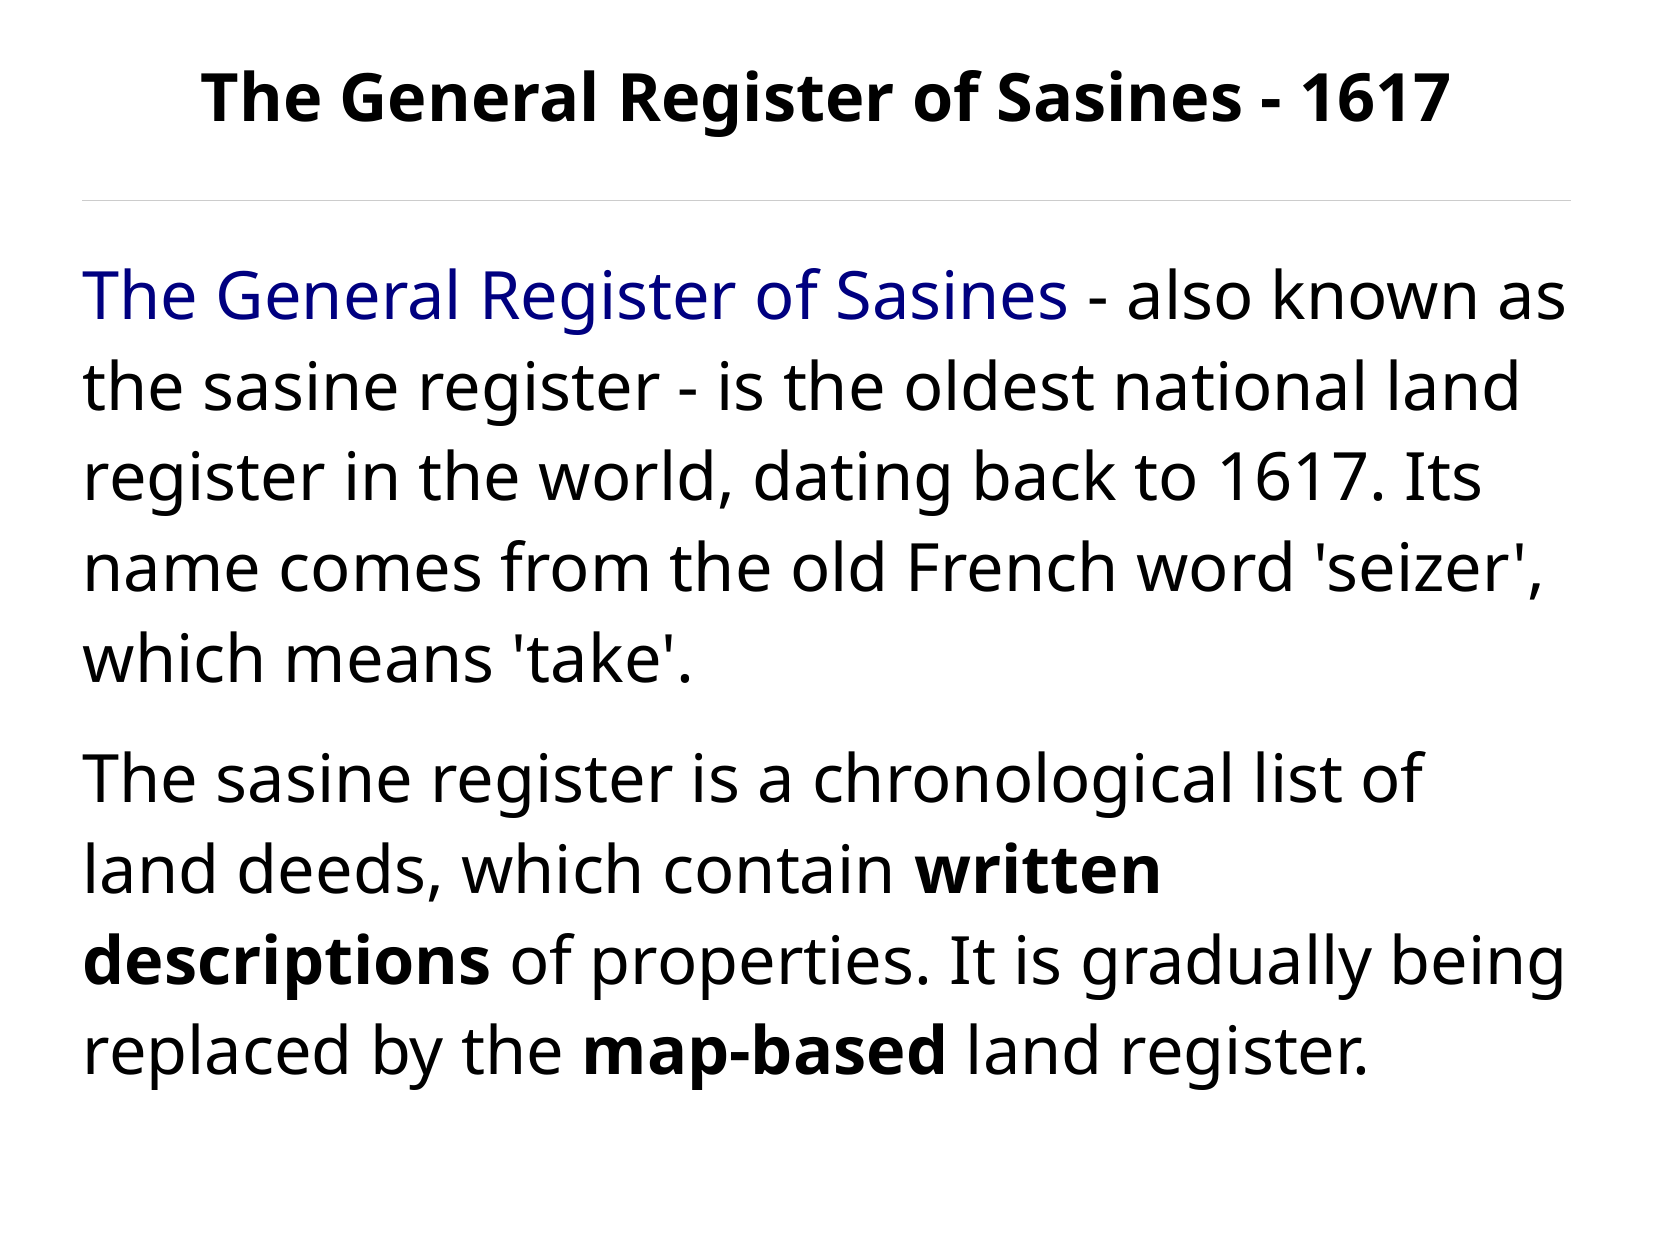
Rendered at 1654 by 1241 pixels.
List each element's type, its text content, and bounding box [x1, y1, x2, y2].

list The General Register of Sasines - also known as the sasine register - is the oldest national land register in the world, dating back to 1617. Its name comes from the old French word 'seizer', which means 'take'. The sasine register is a chronological list of land deeds, which contain written descriptions of properties. It is gradually being replaced by the map-based land register. [82, 248, 1571, 1111]
title The General Register of Sasines - 1617 [82, 25, 1571, 166]
